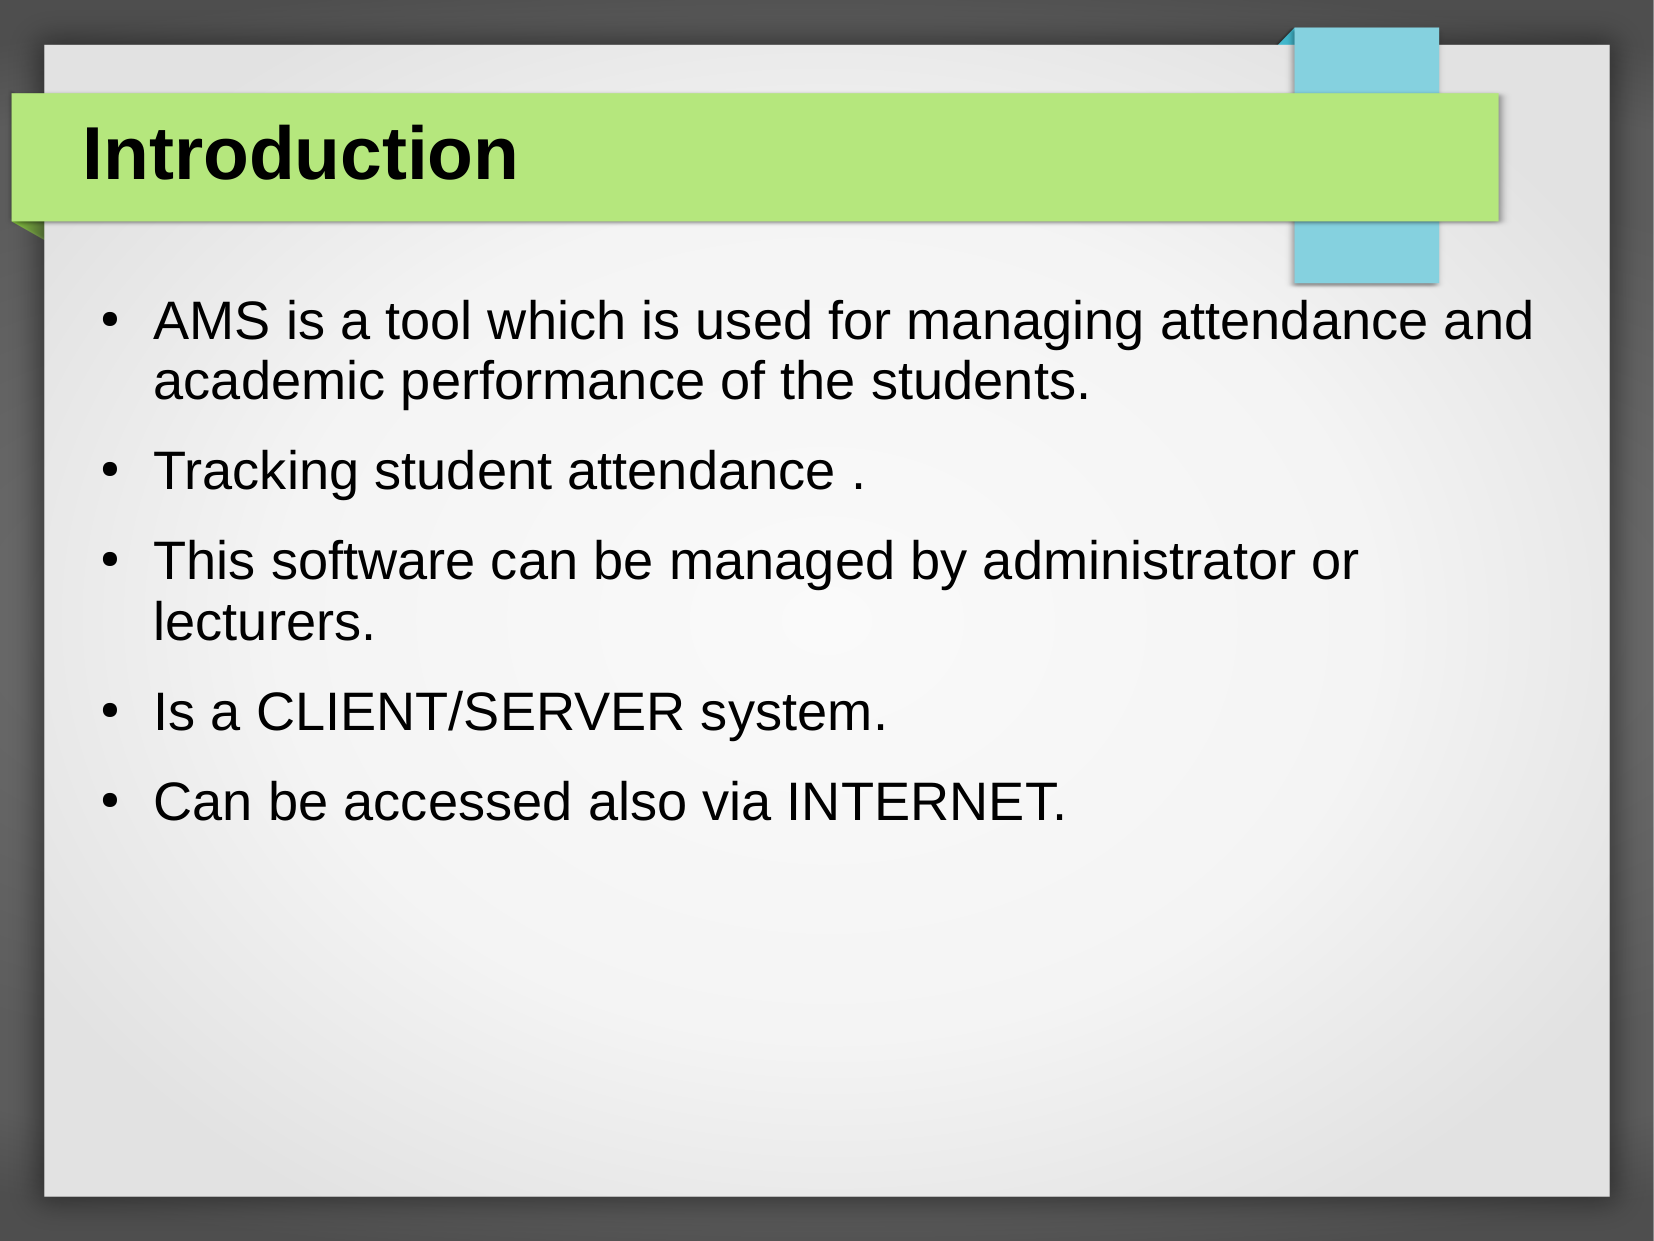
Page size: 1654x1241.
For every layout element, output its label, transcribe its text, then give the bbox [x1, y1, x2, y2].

picture [0, 0, 1654, 1241]
title Introduction [82, 94, 1264, 213]
list AMS is a tool which is used for managing attendance and academic performance of the students. Tracking student attendance . This software can be managed by administrator or lecturers. Is a CLIENT/SERVER system. Can be accessed also via INTERNET. [82, 290, 1571, 1010]
